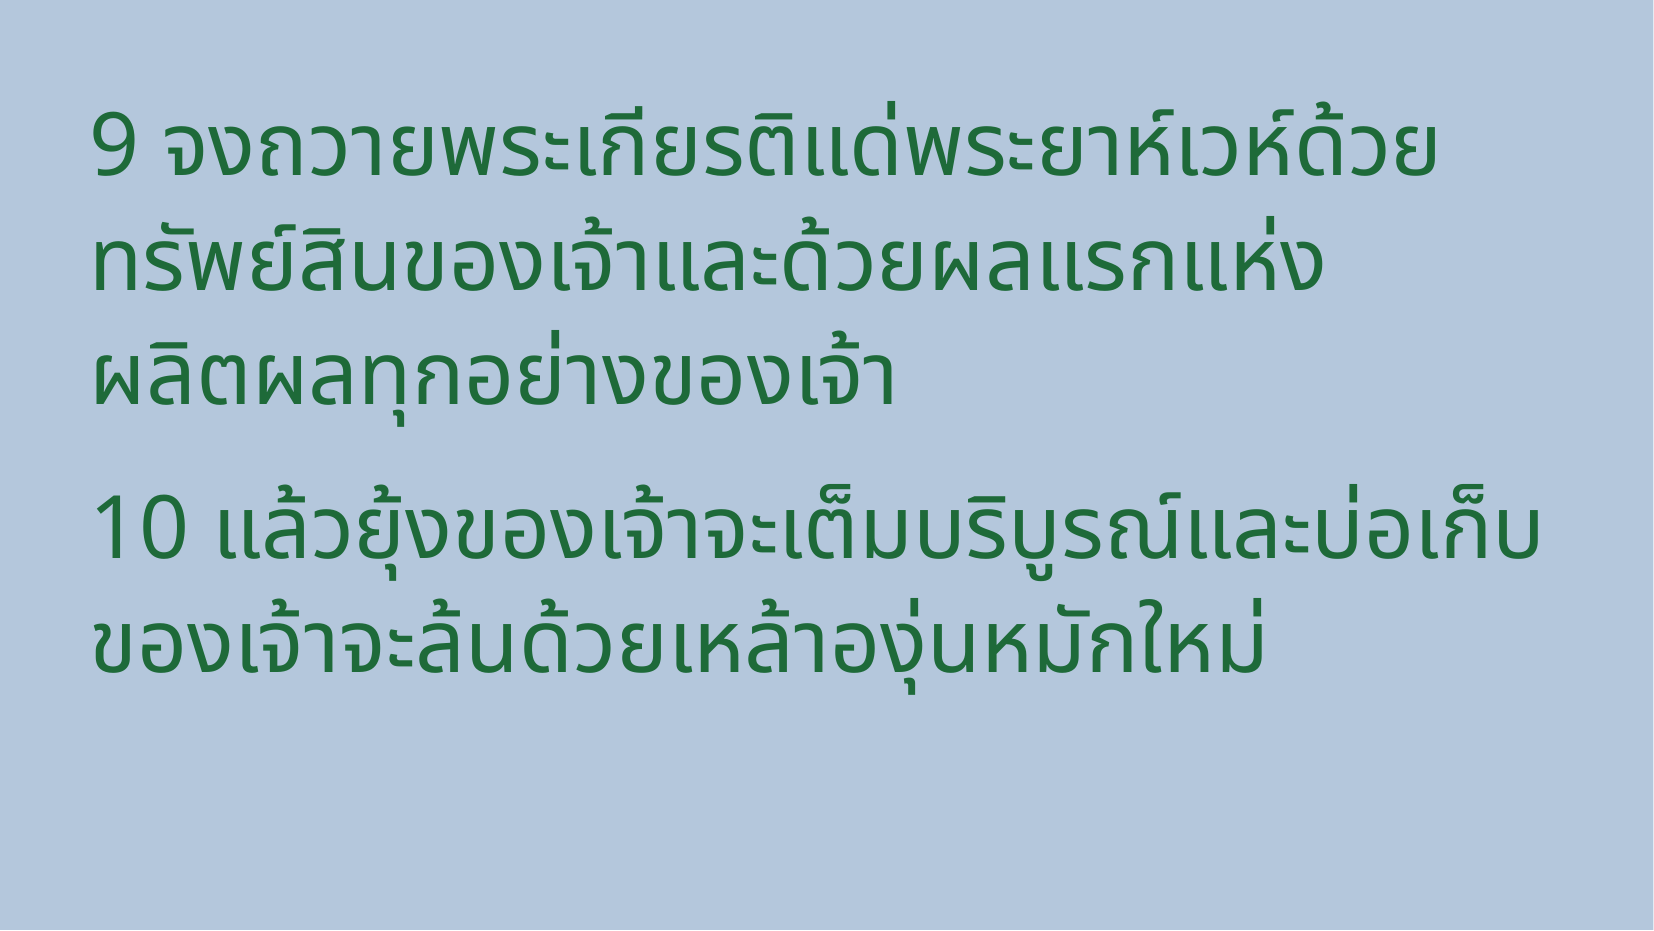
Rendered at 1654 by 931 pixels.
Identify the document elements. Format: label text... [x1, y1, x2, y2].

text_box 9 จงถวายพระเกียรติแด่พระยาห์เวห์ด้วยทรัพย์สินของเจ้าและด้วยผลแรกแห่งผลิตผลทุกอย่างของเจ้า 10 แล้วยุ้งของเจ้าจะเต็มบริบูรณ์และบ่อเก็บของเจ้าจะล้นด้วยเหล้าองุ่นหมักใหม่ [75, 75, 1576, 931]
